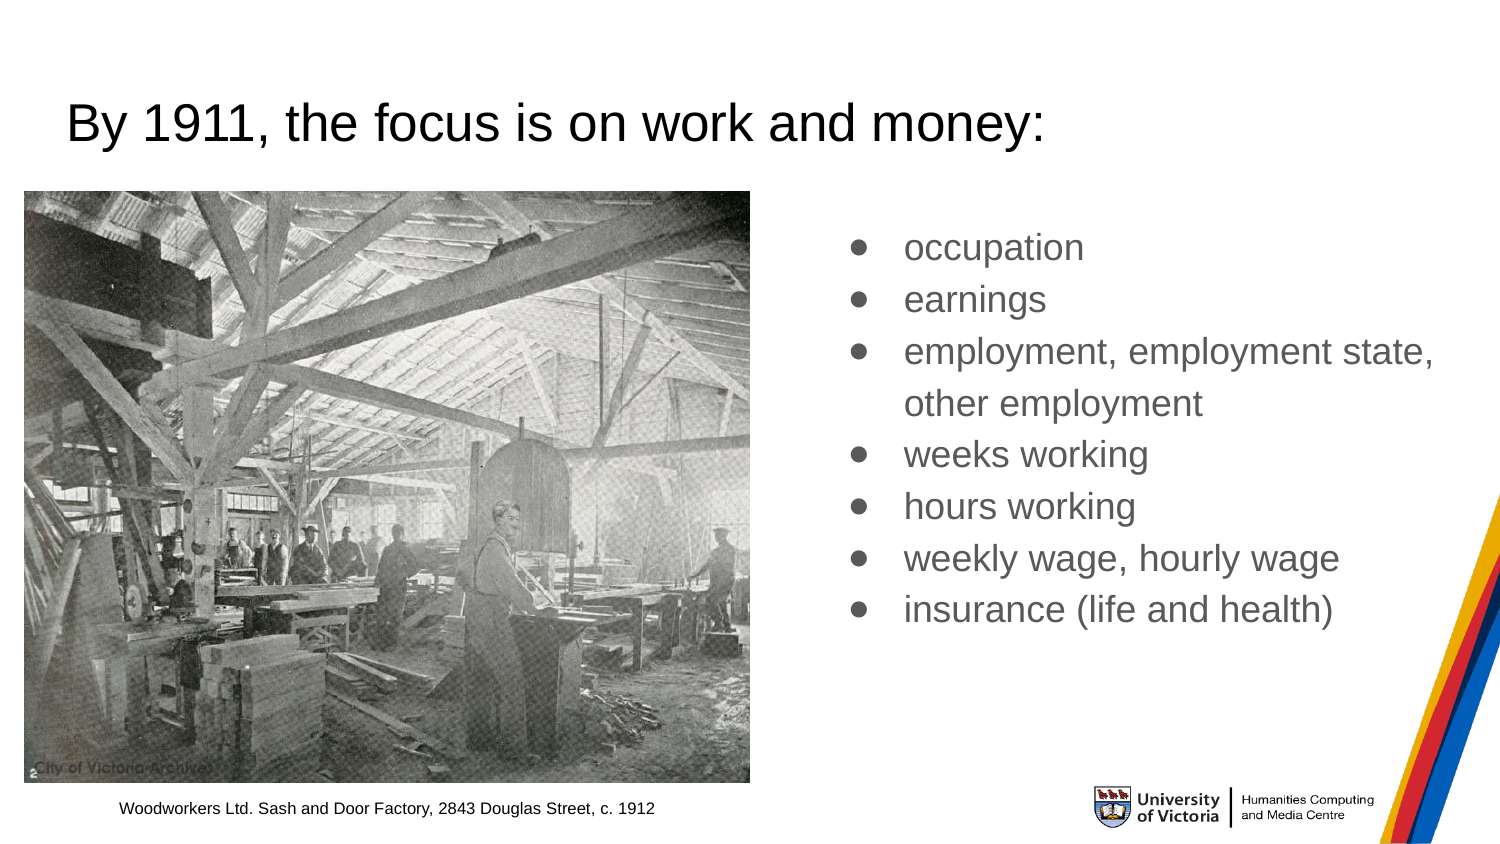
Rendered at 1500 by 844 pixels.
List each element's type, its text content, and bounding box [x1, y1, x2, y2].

title By 1911, the focus is on work and money: [51, 72, 1449, 167]
list occupation earnings employment, employment state, other employment weeks working hours working weekly wage, hourly wage insurance (life and health) [813, 201, 1466, 762]
picture [1094, 483, 1500, 844]
text_box Woodworkers Ltd. Sash and Door Factory, 2843 Douglas Street, c. 1912 [96, 782, 679, 833]
picture [24, 191, 750, 783]
